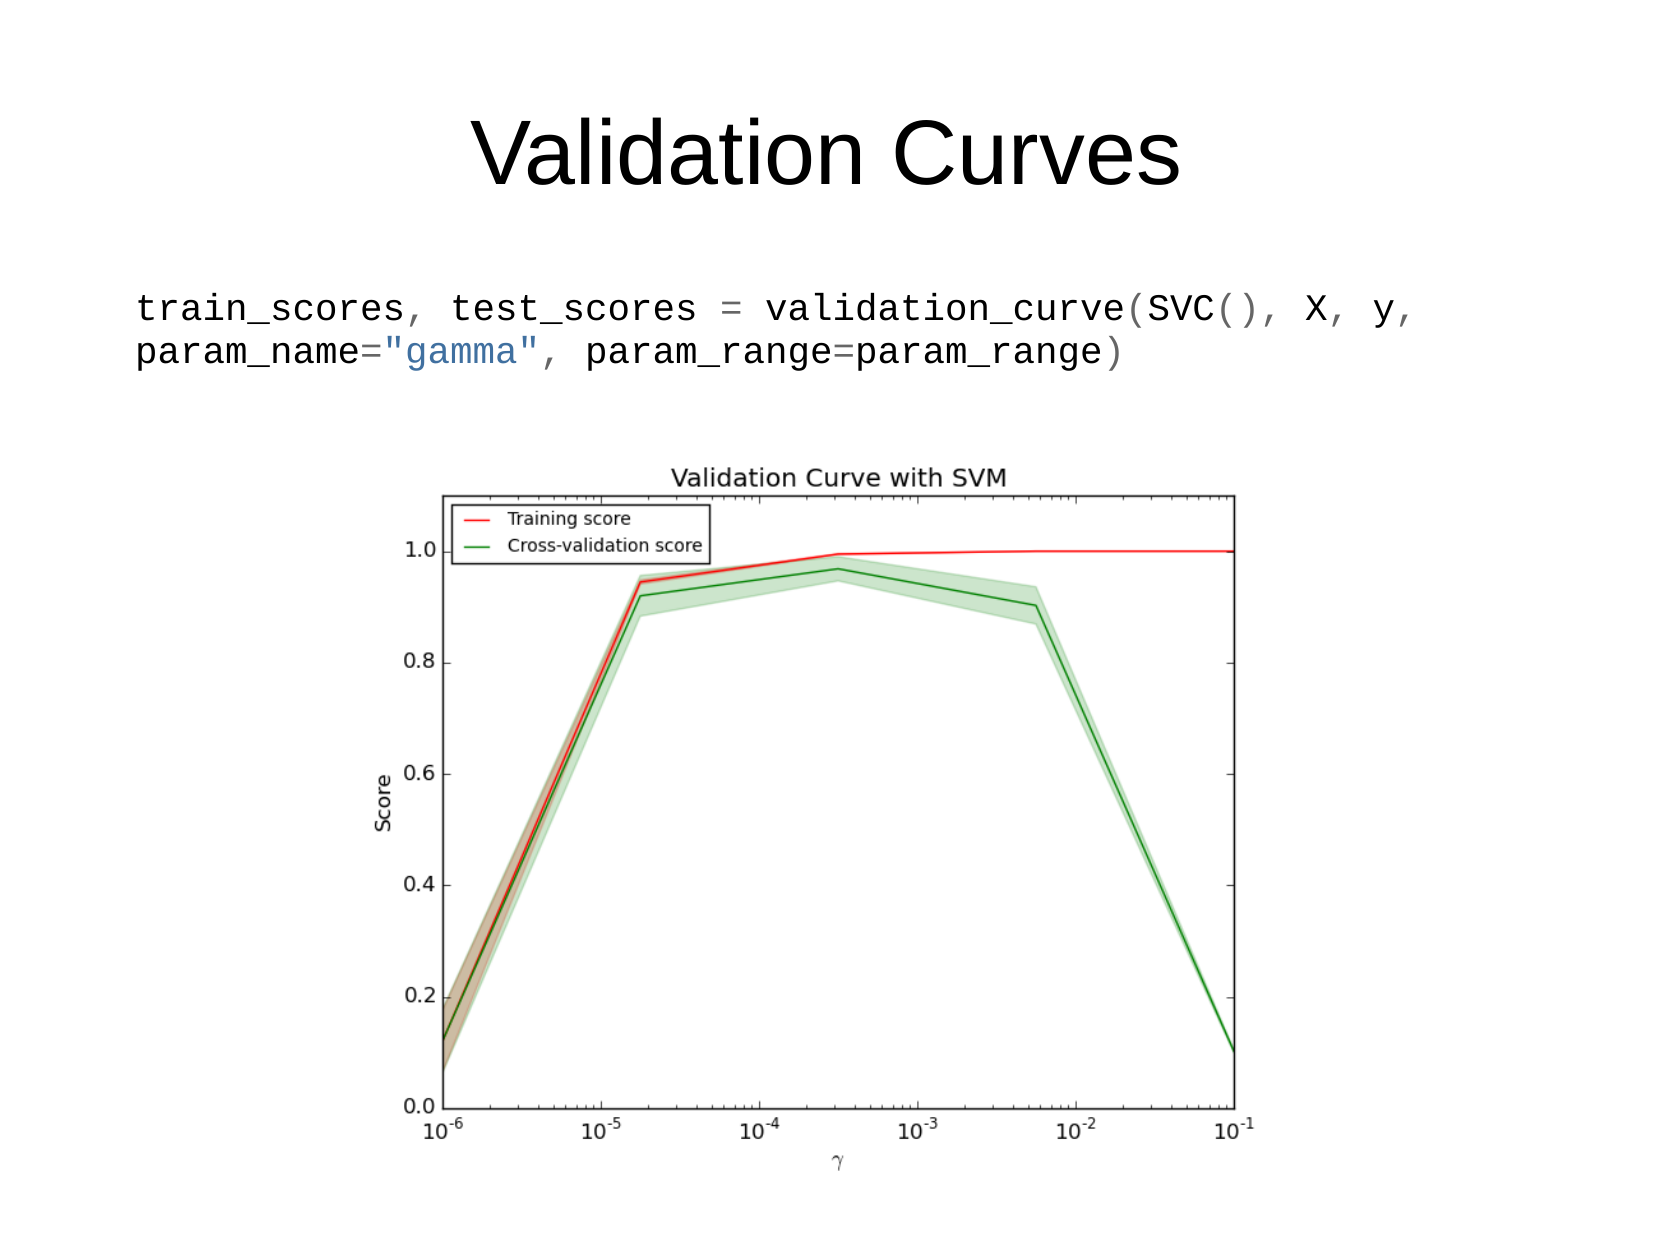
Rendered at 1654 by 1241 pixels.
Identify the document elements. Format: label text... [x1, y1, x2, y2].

picture [315, 419, 1336, 1186]
text_box train_scores, test_scores = validation_curve(SVC(), X, y, param_name="gamma", param_range=param_range) [135, 289, 1517, 376]
title Validation Curves [82, 49, 1571, 257]
